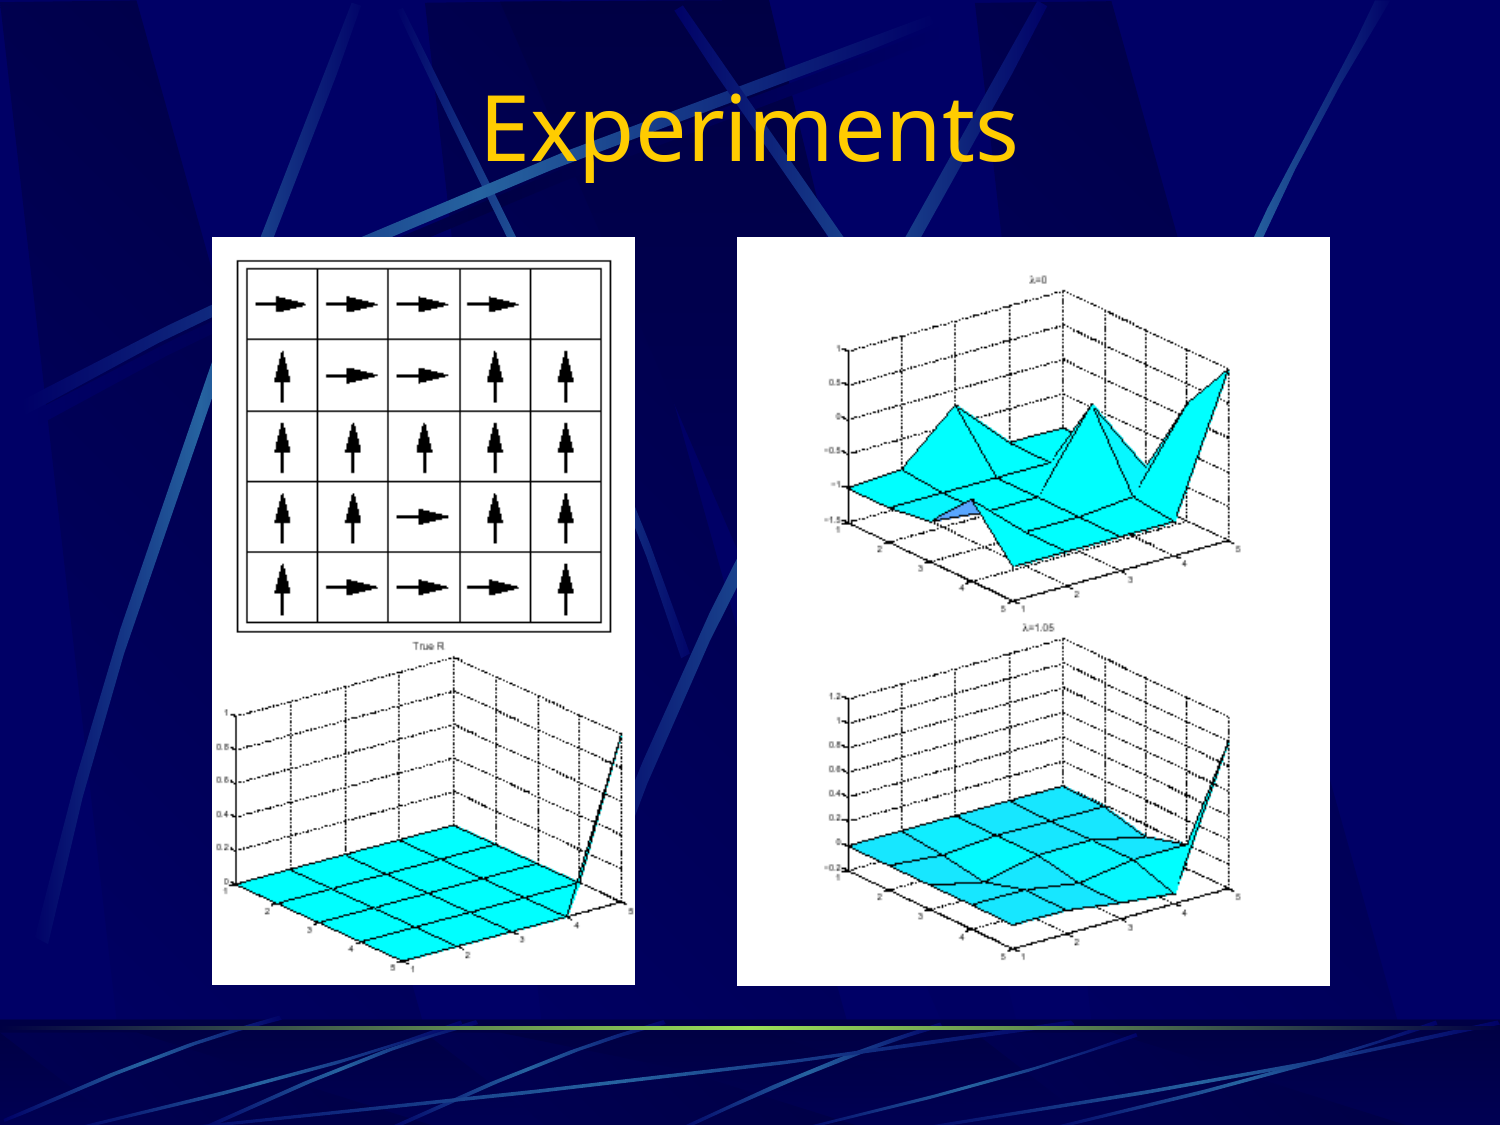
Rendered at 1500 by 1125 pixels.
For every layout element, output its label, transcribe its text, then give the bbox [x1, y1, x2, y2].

chart [212, 237, 635, 985]
title Experiments [112, 62, 1388, 188]
chart [737, 237, 1330, 986]
